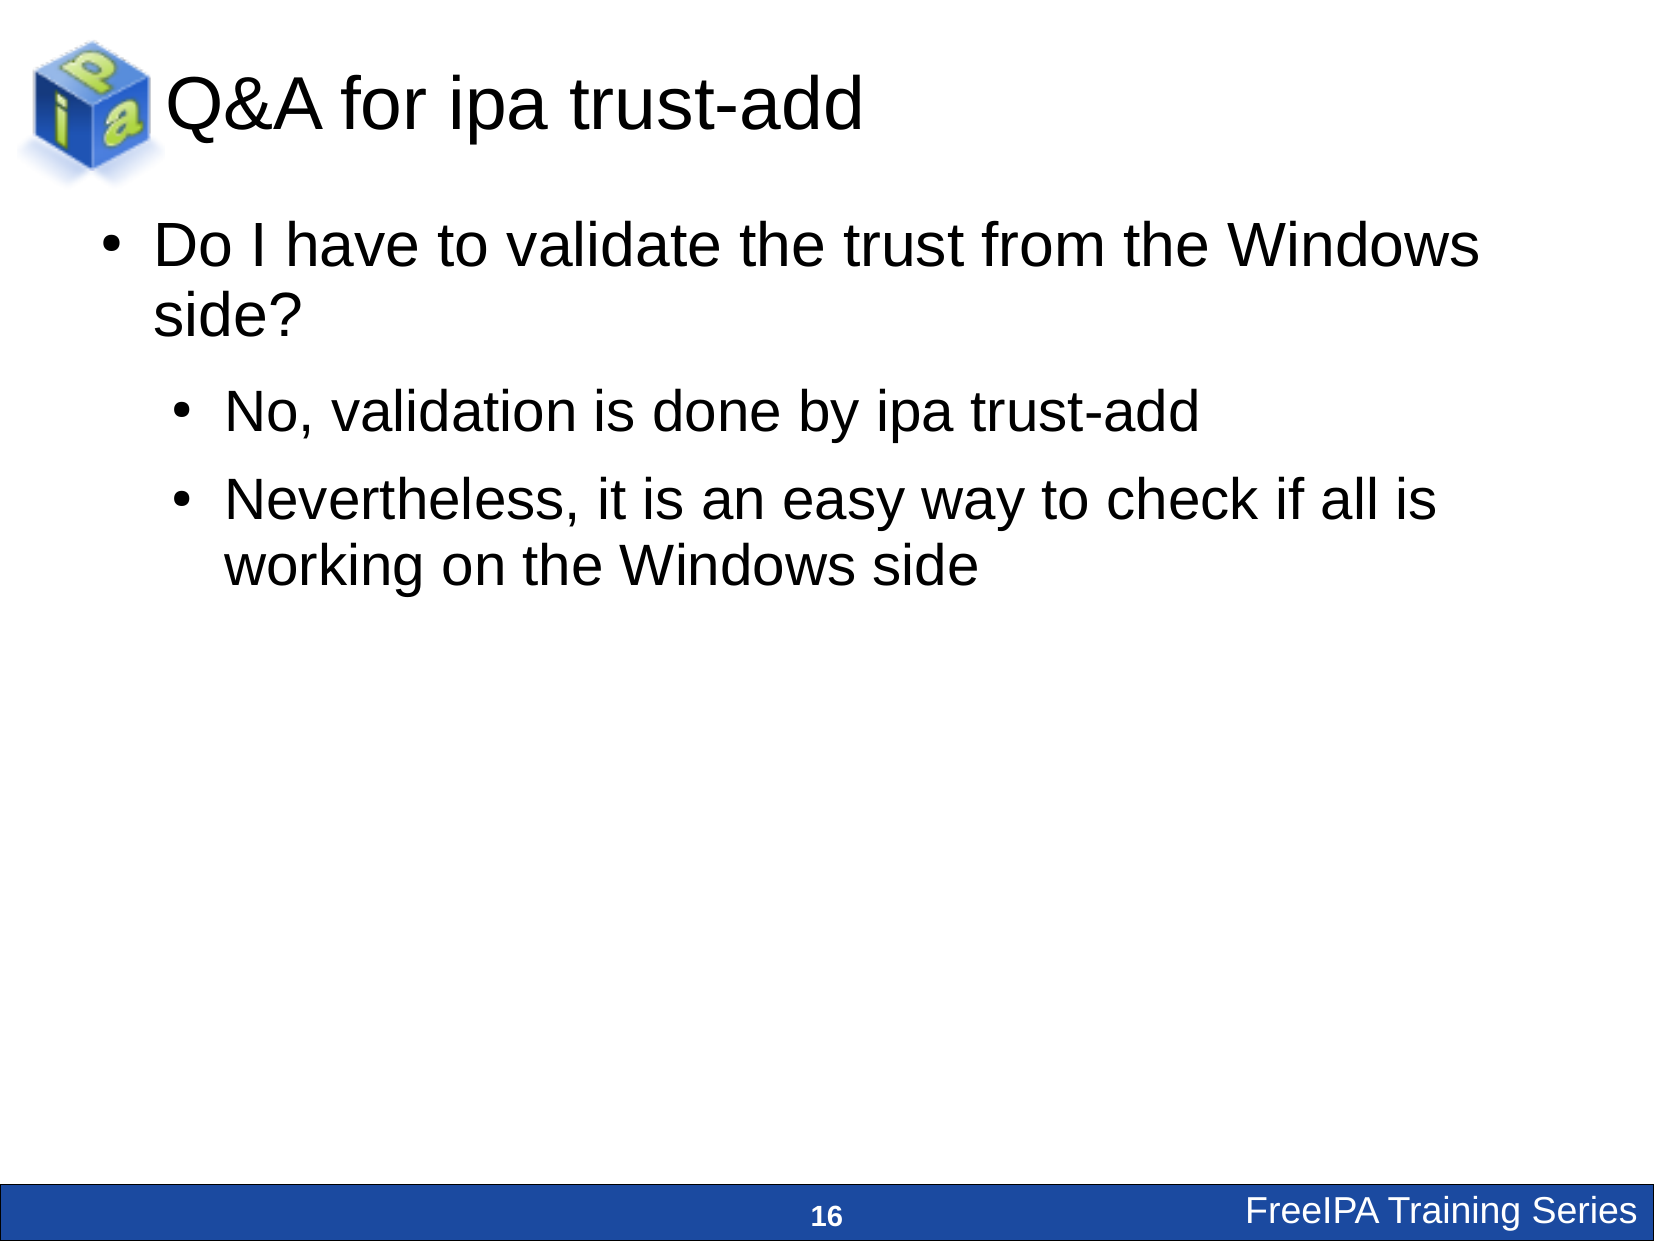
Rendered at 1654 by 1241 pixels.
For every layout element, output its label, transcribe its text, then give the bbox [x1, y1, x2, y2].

list Do I have to validate the trust from the Windows side? No, validation is done by ipa trust-add Nevertheless, it is an easy way to check if all is working on the Windows side [82, 209, 1571, 930]
picture [17, 34, 165, 193]
title Q&A for ipa trust-add [165, 0, 1654, 208]
